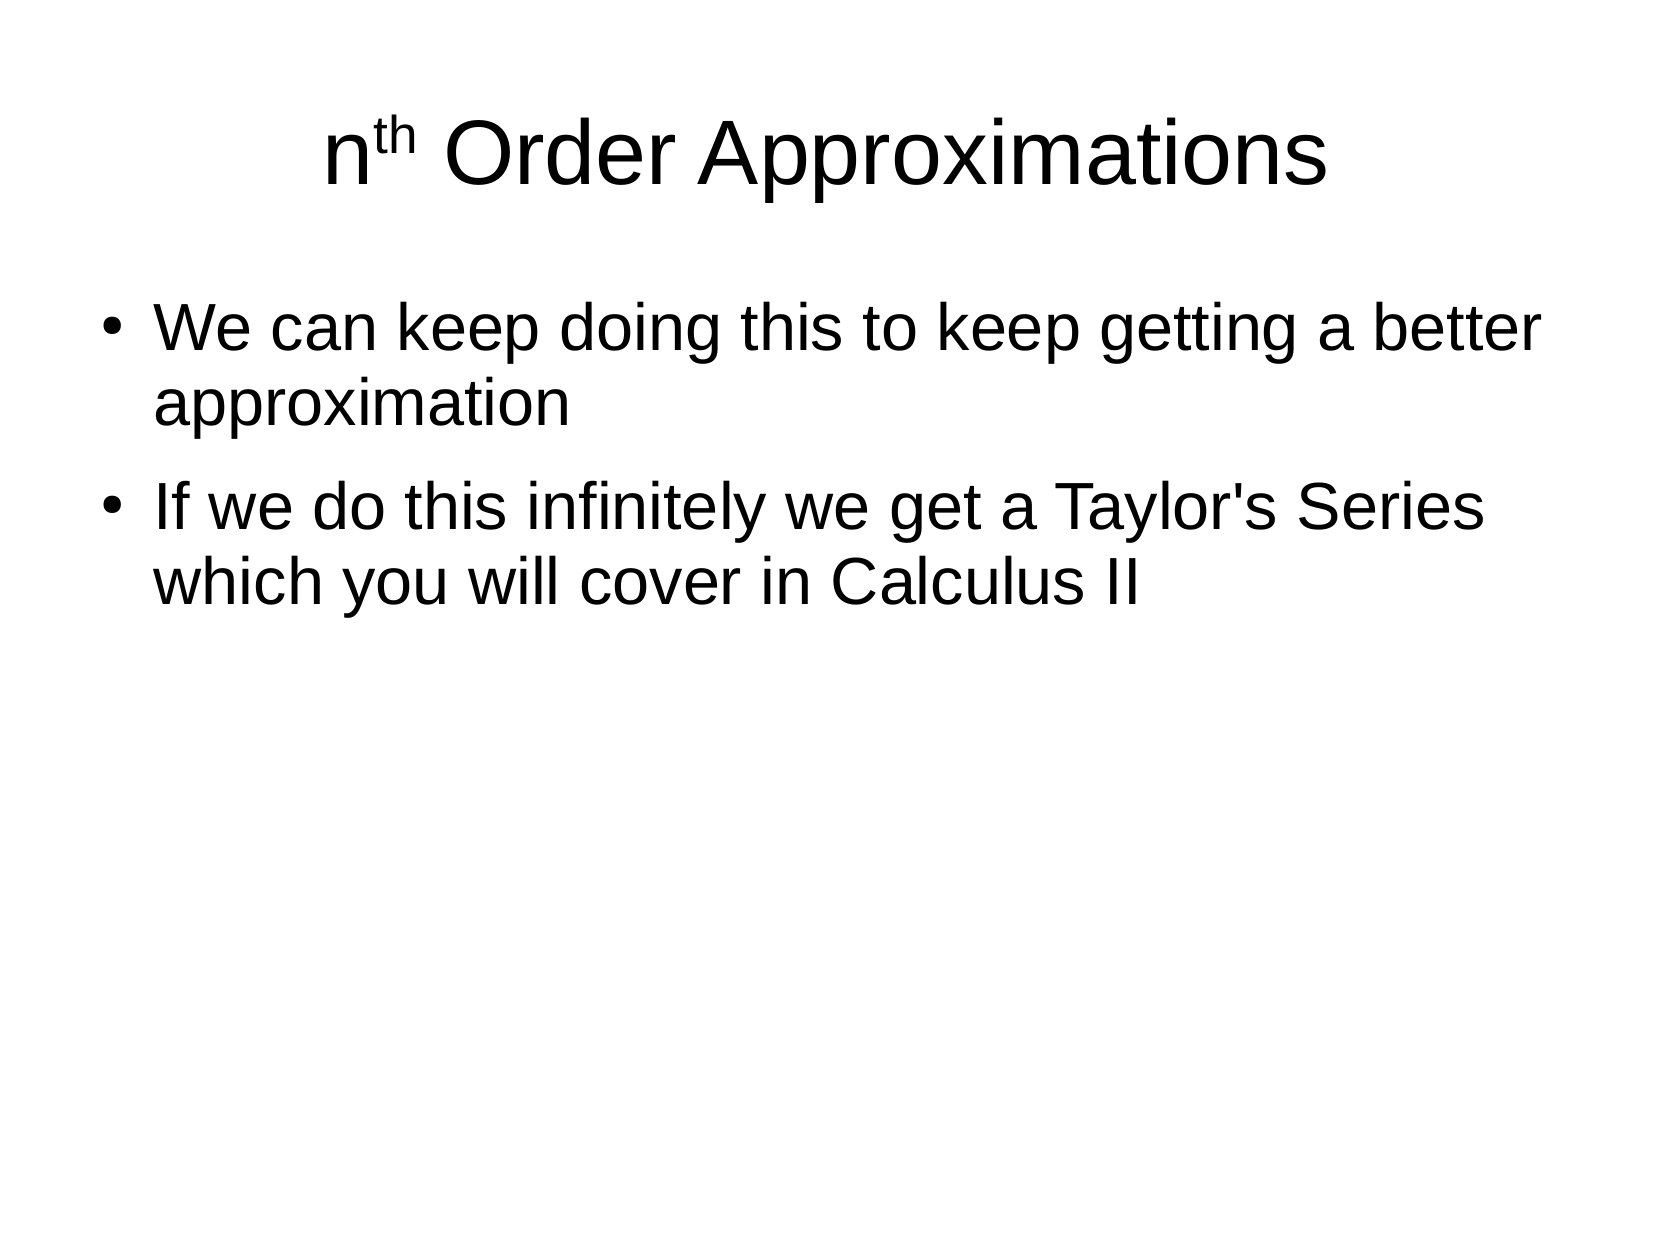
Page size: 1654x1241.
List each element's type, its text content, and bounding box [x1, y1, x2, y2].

list We can keep doing this to keep getting a better approximation If we do this infinitely we get a Taylor's Series which you will cover in Calculus II [82, 290, 1571, 1109]
title nth Order Approximations [82, 49, 1571, 257]
